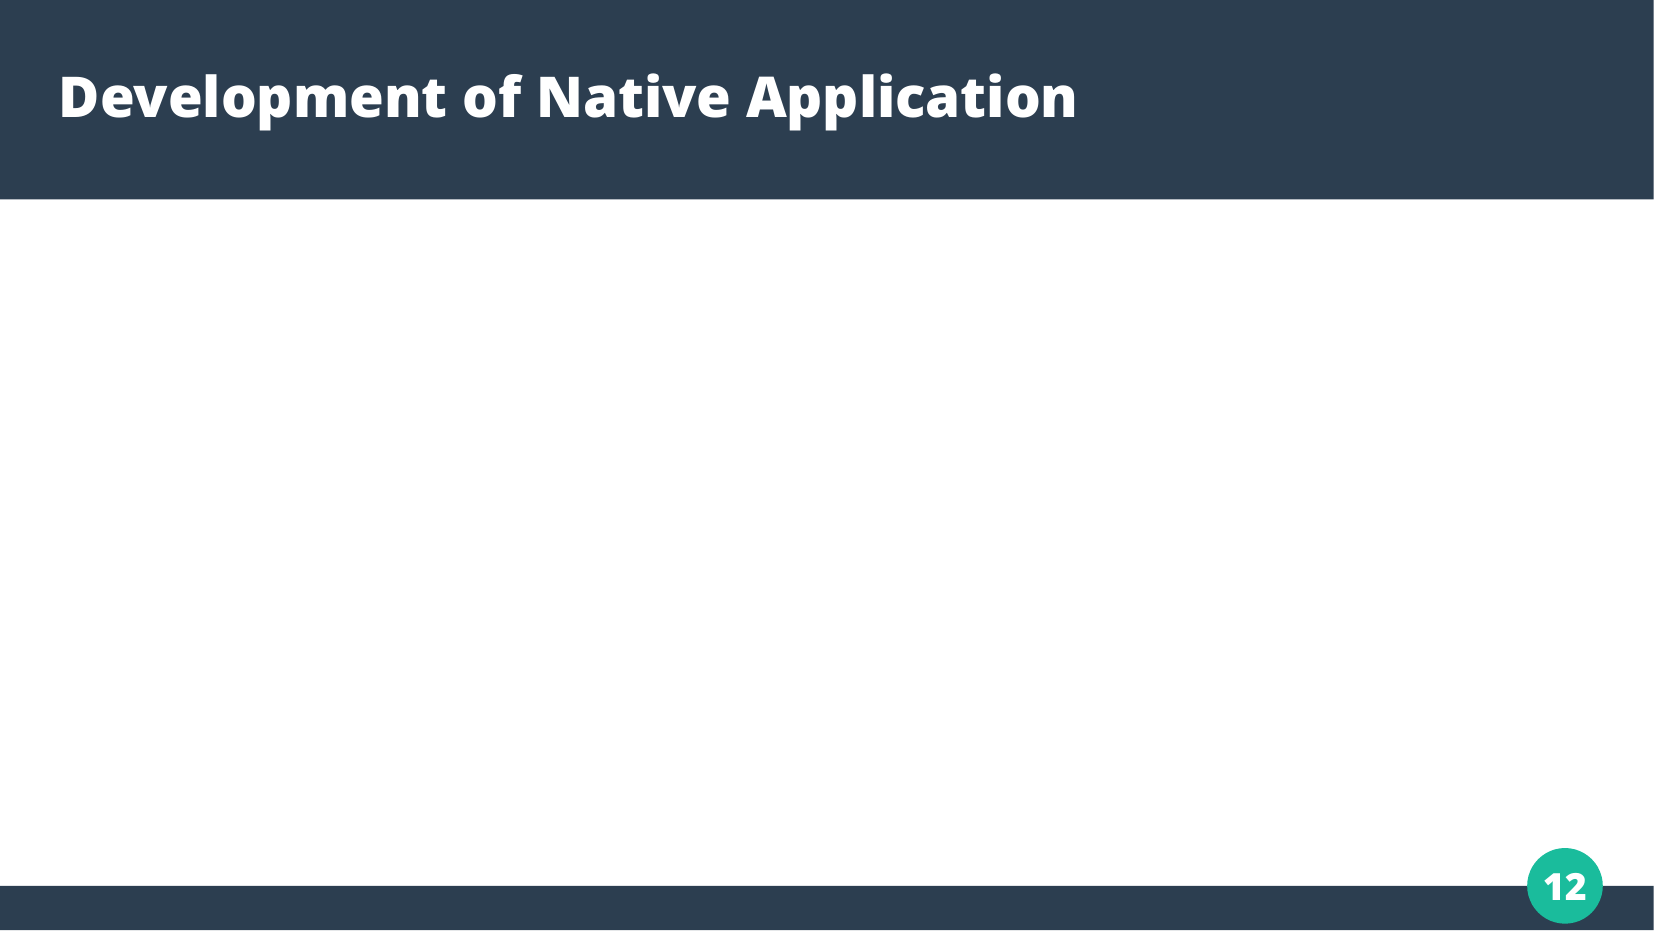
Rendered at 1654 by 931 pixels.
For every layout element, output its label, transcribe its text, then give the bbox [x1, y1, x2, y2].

title Development of Native Application [59, 37, 1595, 156]
